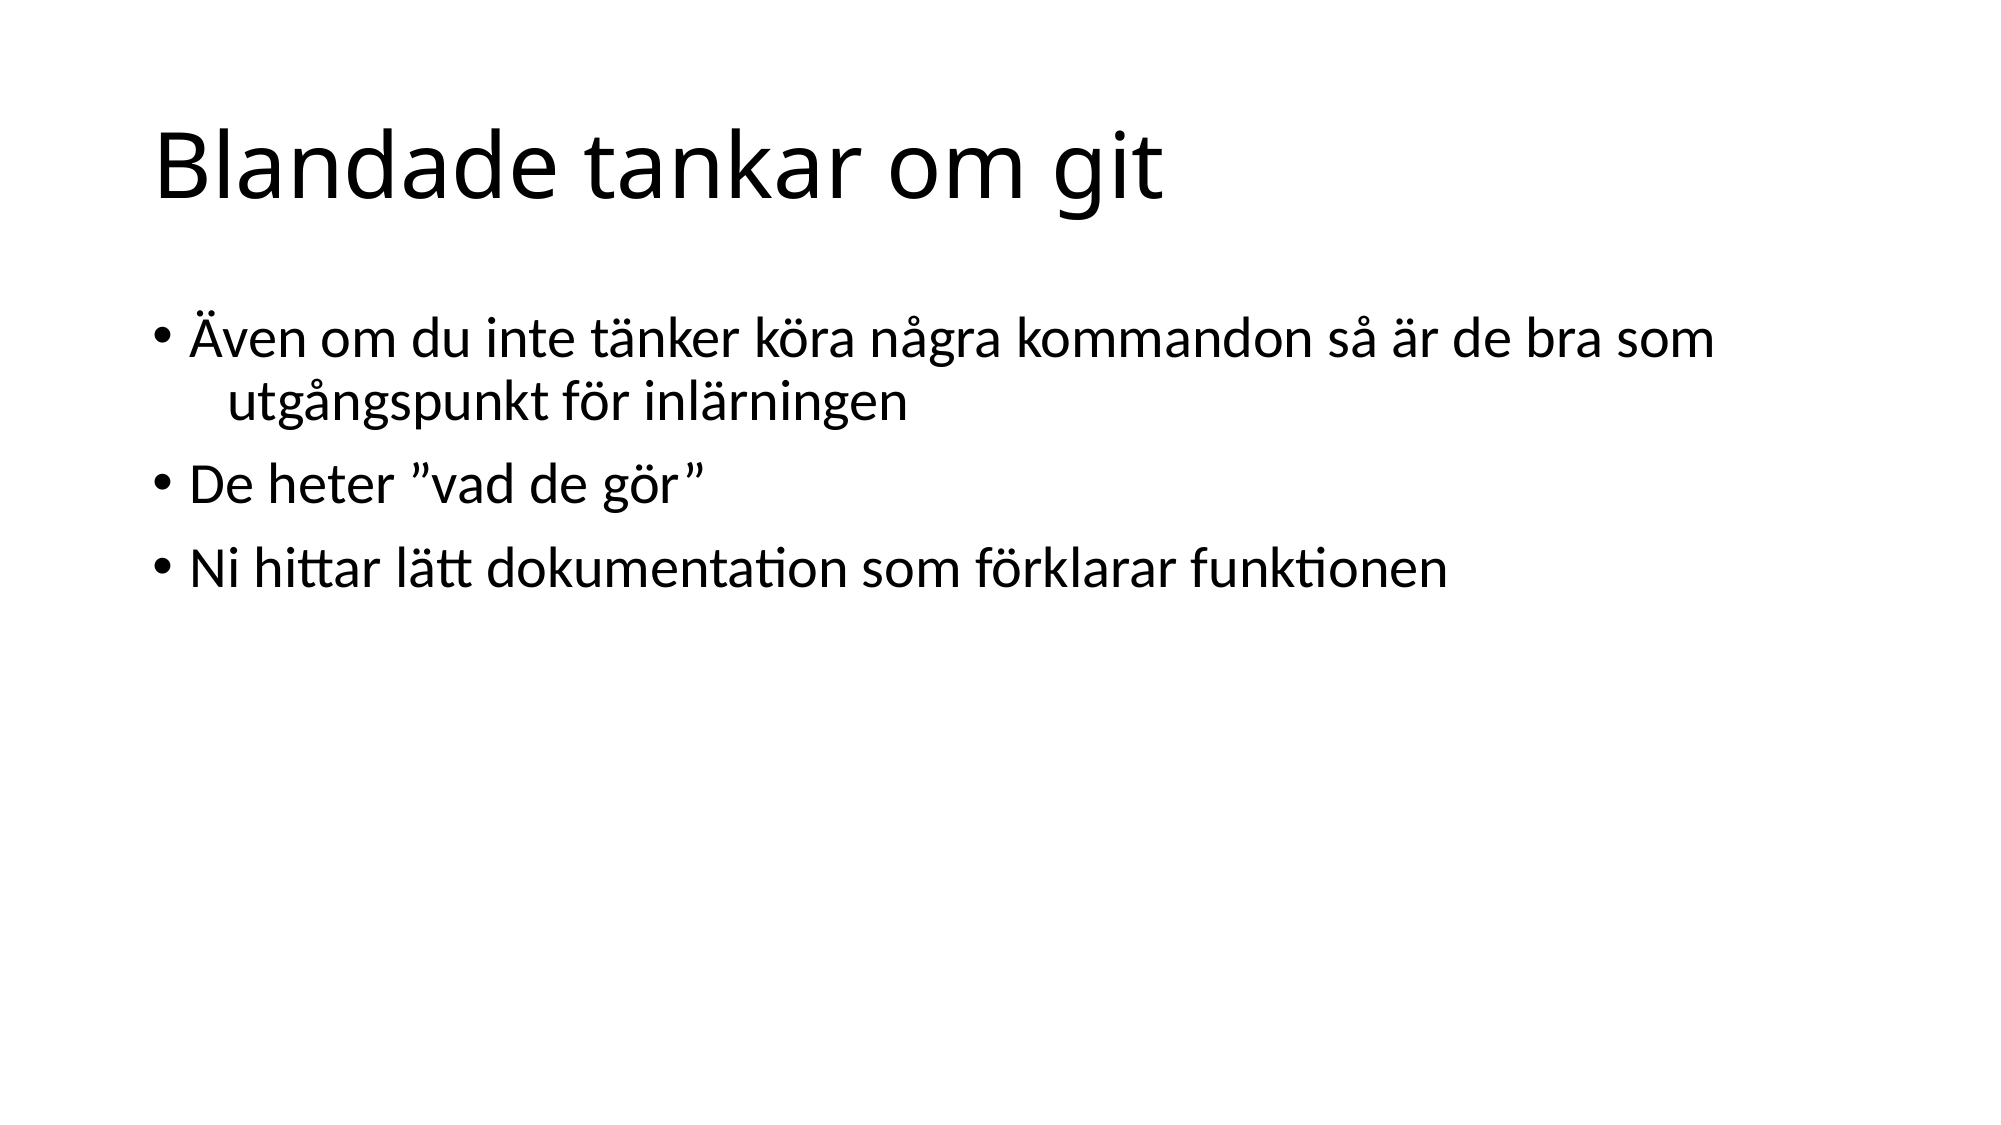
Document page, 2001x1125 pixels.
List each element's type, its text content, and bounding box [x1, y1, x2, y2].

title Blandade tankar om git [137, 59, 1863, 278]
list Även om du inte tänker köra några kommandon så är de bra som utgångspunkt för inlärningen De heter ”vad de gör” Ni hittar lätt dokumentation som förklarar funktionen [137, 299, 1863, 1014]
